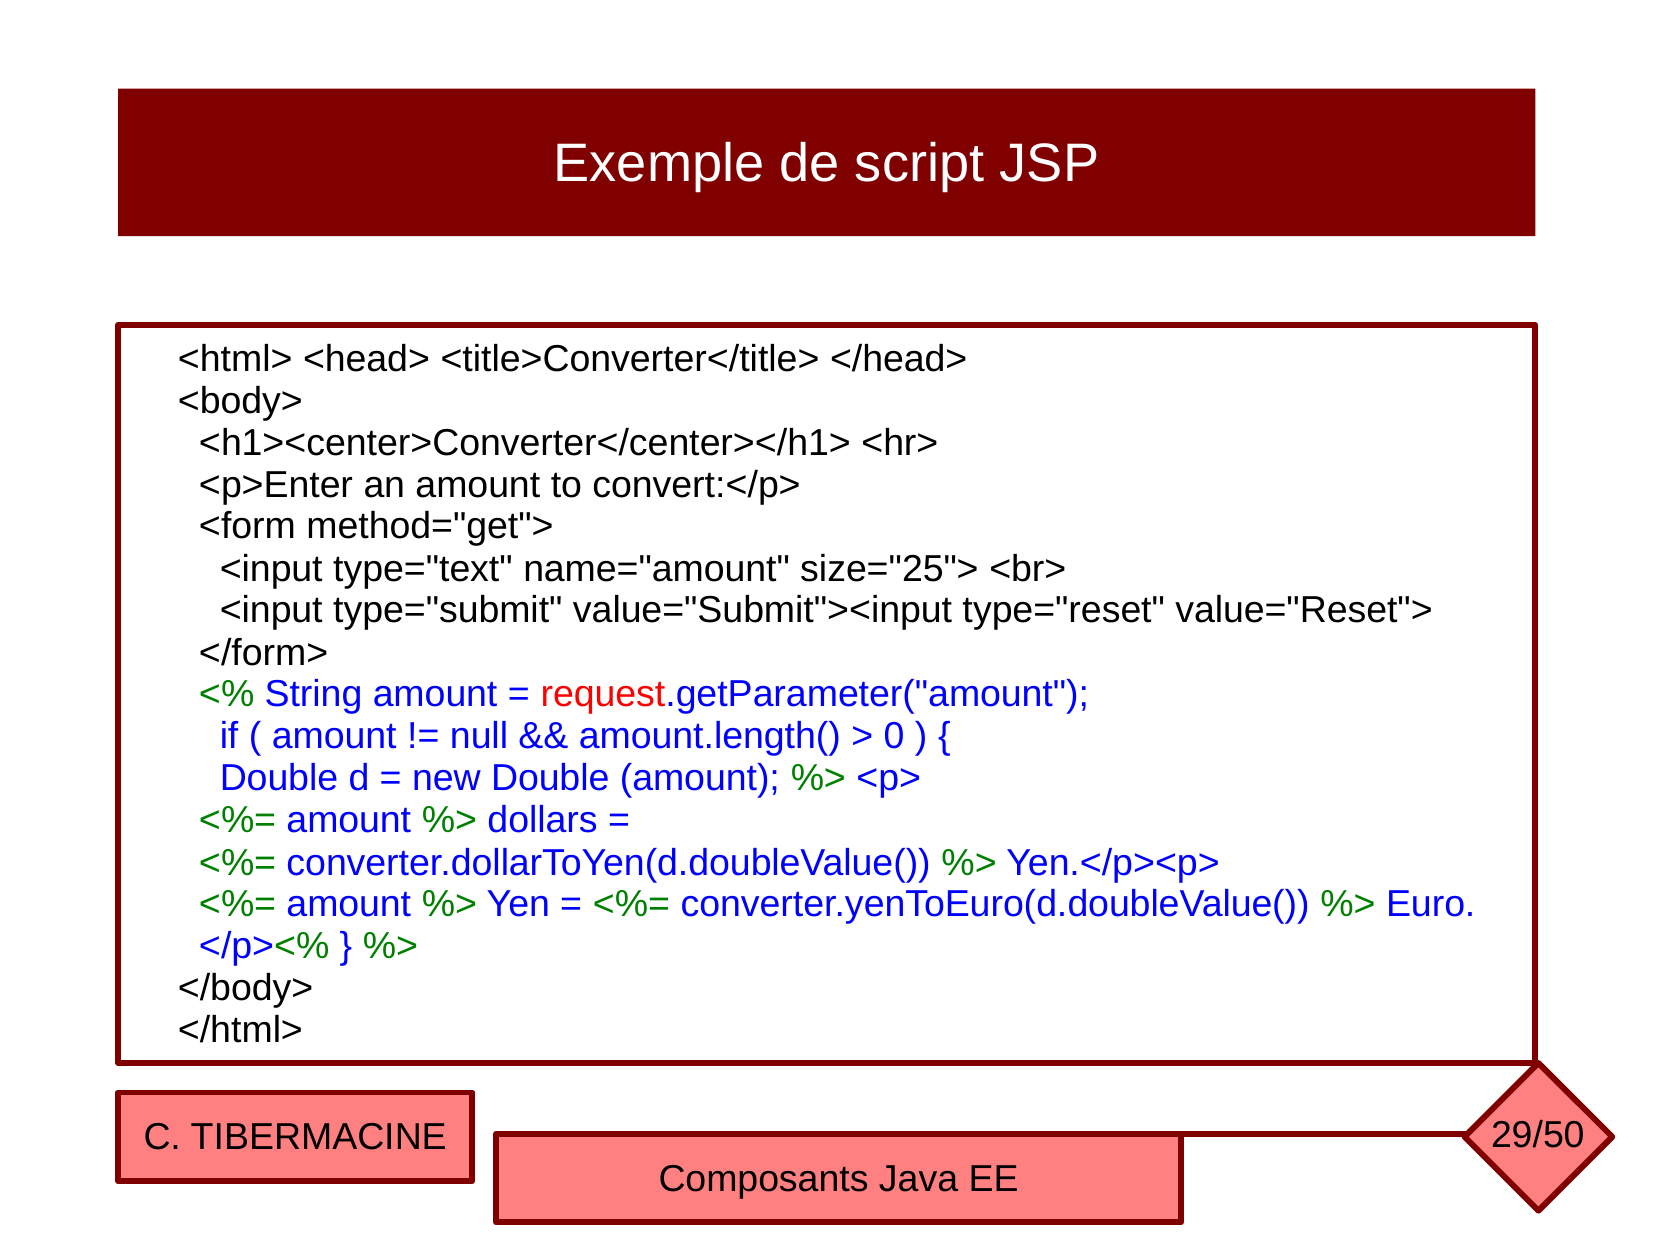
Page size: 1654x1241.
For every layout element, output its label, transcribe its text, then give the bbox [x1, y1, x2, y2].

text_box [1607, 1131, 1613, 1143]
text_box Composants Java EE [496, 1133, 1182, 1223]
text_box Exemple de script JSP [118, 88, 1536, 237]
text_box [1464, 1125, 1476, 1149]
text_box <numéro>/50 [1476, 1106, 1607, 1206]
text_box C. TIBERMACINE [118, 1092, 473, 1182]
text_box [1533, 1206, 1544, 1211]
text_box [1495, 1062, 1582, 1106]
text_box <html> <head> <title>Converter</title> </head> <body> <h1><center>Converter</center></h1> <hr> <p>Enter an amount to convert:</p> <form method="get"> <input type="text" name="amount" size="25"> <br> <input type="submit" value="Submit"><input type="reset" value="Reset"> </form> <% String amount = request.getParameter("amount"); if ( amount != null && amount.length() > 0 ) { Double d = new Double (amount); %> <p> <%= amount %> dollars = <%= converter.dollarToYen(d.doubleValue()) %> Yen.</p><p> <%= amount %> Yen = <%= converter.yenToEuro(d.doubleValue()) %> Euro. </p><% } %> </body> </html> [118, 324, 1536, 1063]
